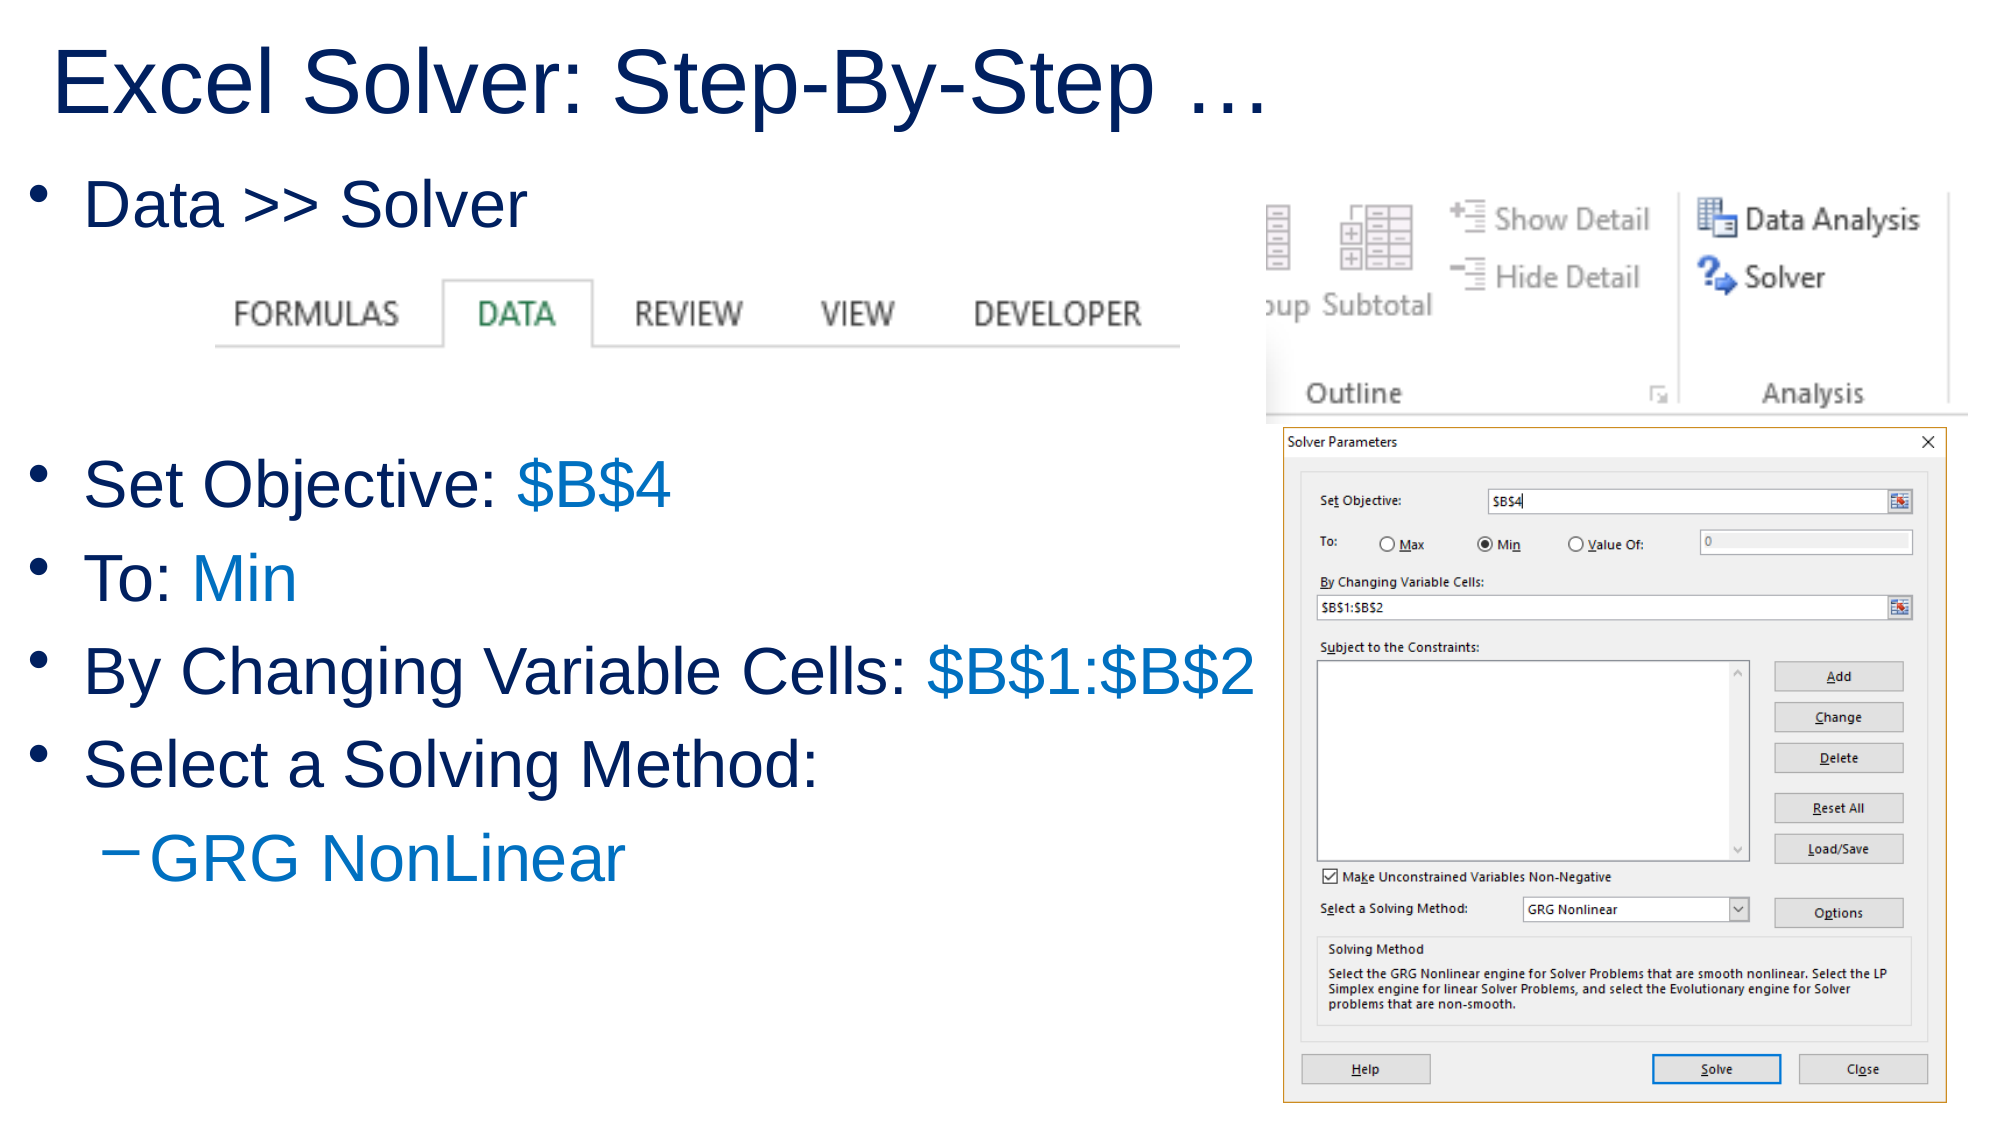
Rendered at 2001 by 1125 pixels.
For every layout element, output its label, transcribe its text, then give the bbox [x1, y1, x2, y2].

picture [215, 258, 1180, 354]
picture [1283, 427, 1947, 1103]
list Data >> Solver Set Objective: $B$4 To: Min By Changing Variable Cells: $B$1:$B$2 Select a Solving Method: GRG NonLinear [12, 153, 1946, 1077]
picture [1266, 188, 1968, 424]
title Excel Solver: Step-By-Step … [36, 28, 1968, 126]
